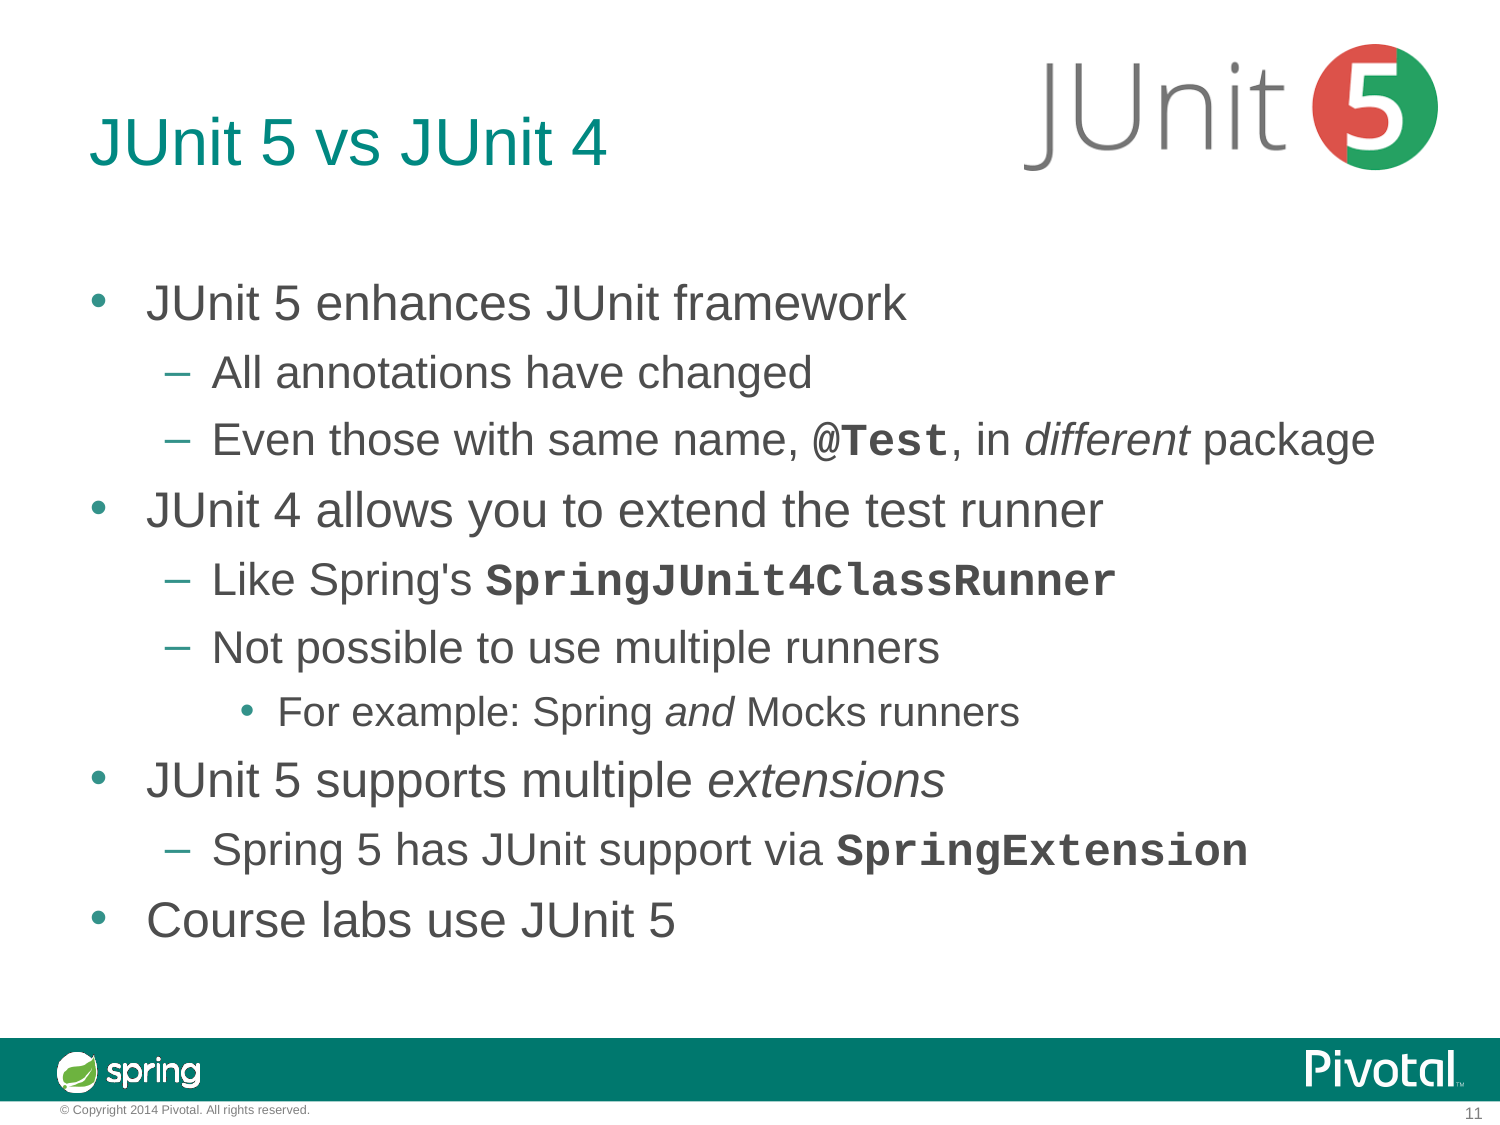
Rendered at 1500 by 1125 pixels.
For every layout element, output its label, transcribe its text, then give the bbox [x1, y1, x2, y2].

list JUnit 5 enhances JUnit framework All annotations have changed Even those with same name, @Test, in different package JUnit 4 allows you to extend the test runner Like Spring's SpringJUnit4ClassRunner Not possible to use multiple runners For example: Spring and Mocks runners JUnit 5 supports multiple extensions Spring 5 has JUnit support via SpringExtension Course labs use JUnit 5 [75, 262, 1426, 955]
picture [1024, 44, 1438, 171]
picture [32, 1041, 210, 1103]
title JUnit 5 vs JUnit 4 [75, 45, 1426, 233]
picture [1306, 1050, 1464, 1087]
